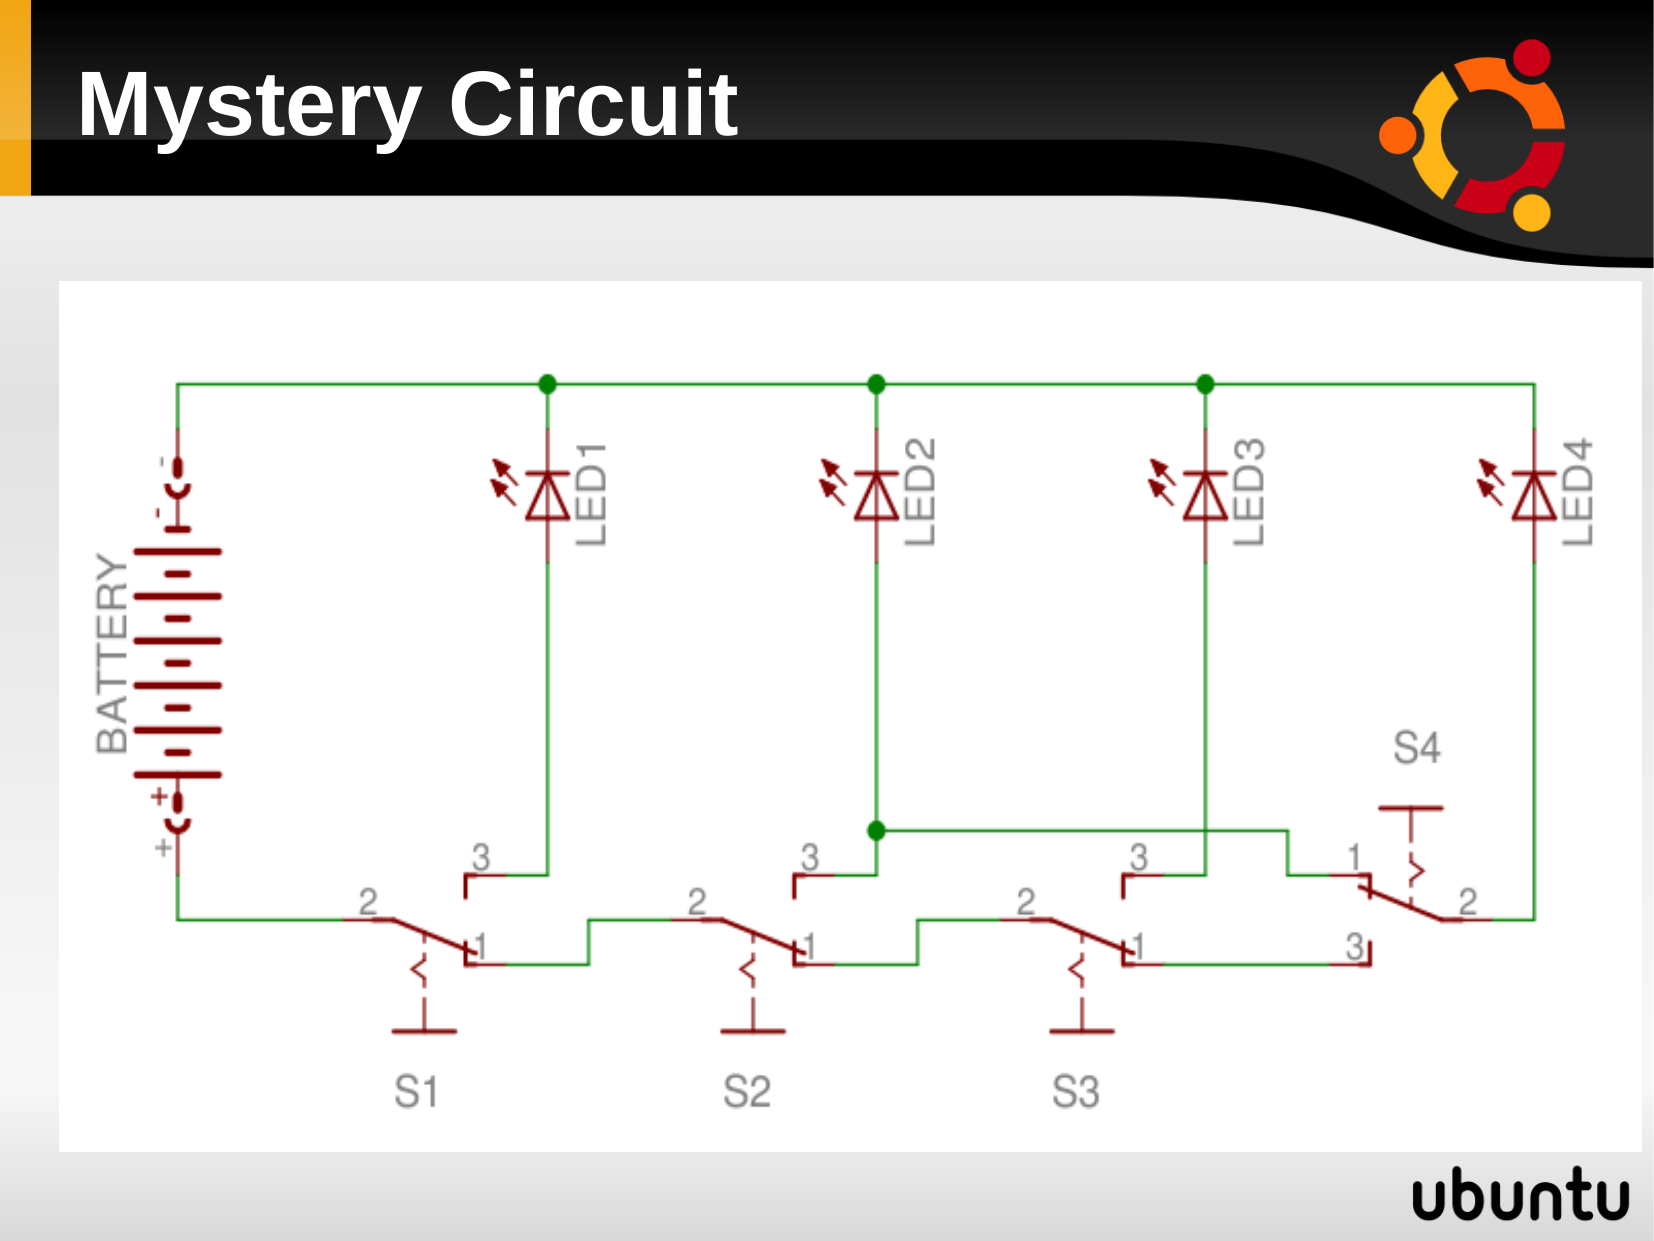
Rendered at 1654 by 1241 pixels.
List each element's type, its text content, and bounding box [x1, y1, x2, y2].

title Mystery Circuit [76, 0, 1565, 208]
picture [0, 0, 1654, 1241]
